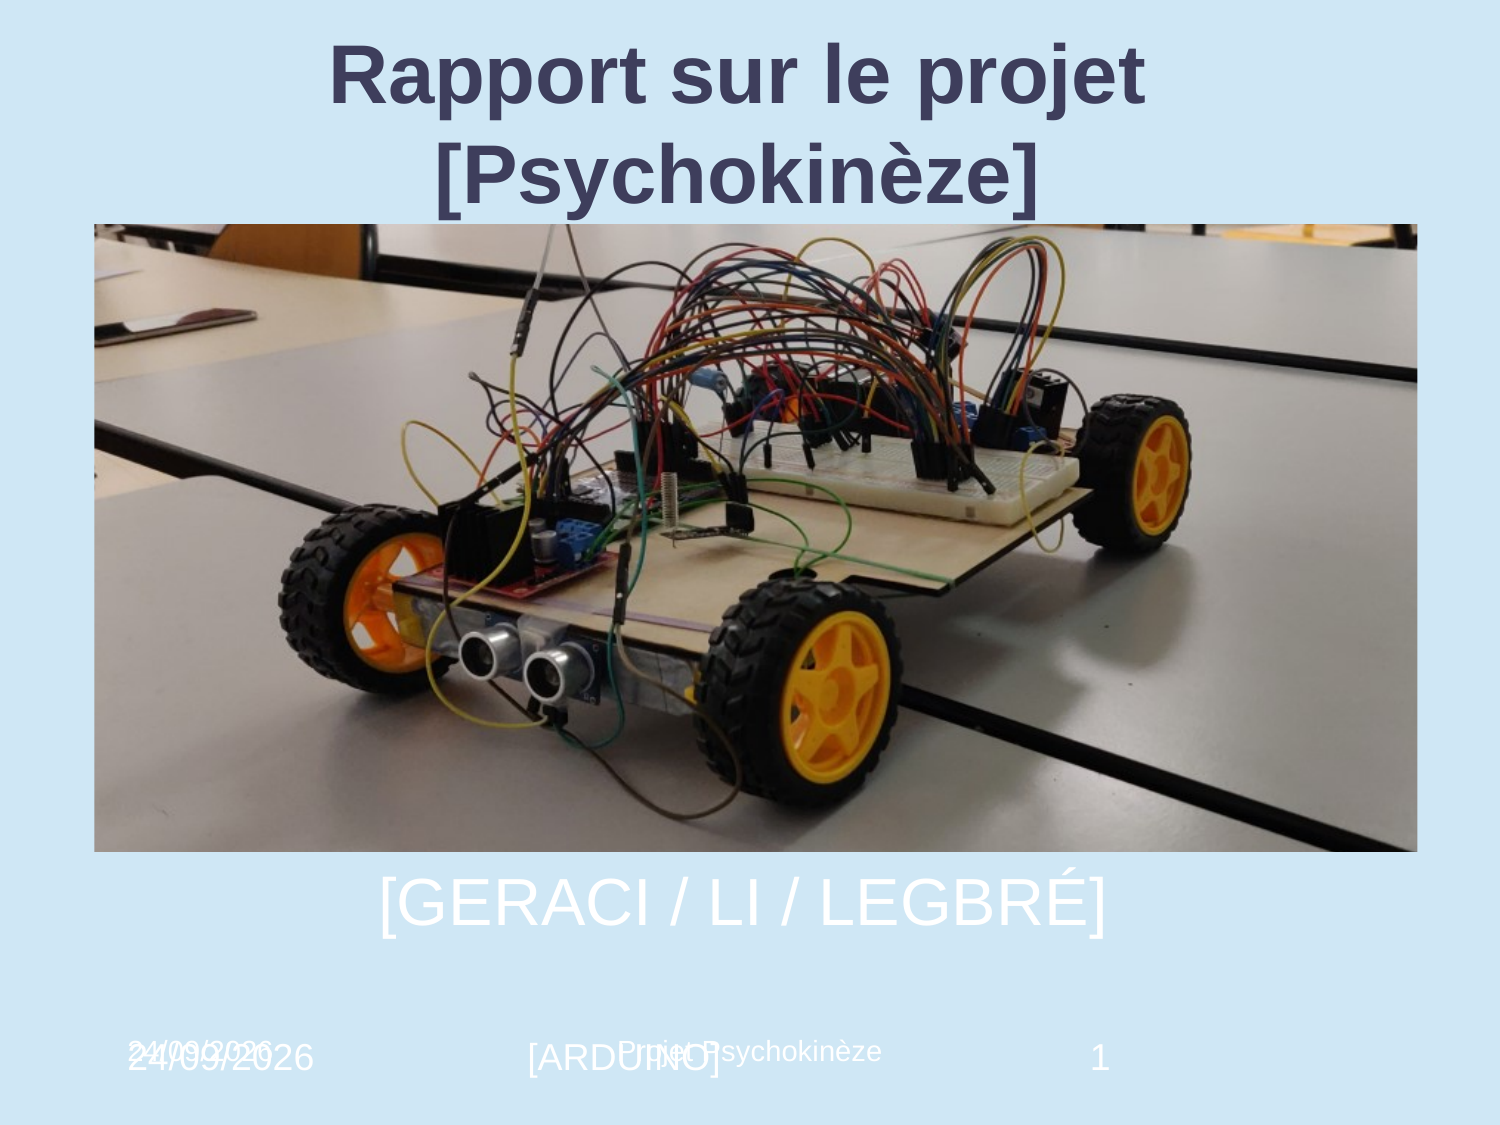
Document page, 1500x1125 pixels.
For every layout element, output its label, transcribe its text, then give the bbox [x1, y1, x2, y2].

slide_number <numéro> [1074, 1025, 1388, 1100]
picture [94, 224, 1418, 852]
title Rapport sur le projet [Psychokinèze] [87, 13, 1388, 201]
footer [ARDUINO] [512, 1025, 988, 1100]
text_box [GERACI / LI / LEGBRÉ] [218, 852, 1269, 952]
slide_number 12/03/2019 [112, 1025, 425, 1100]
